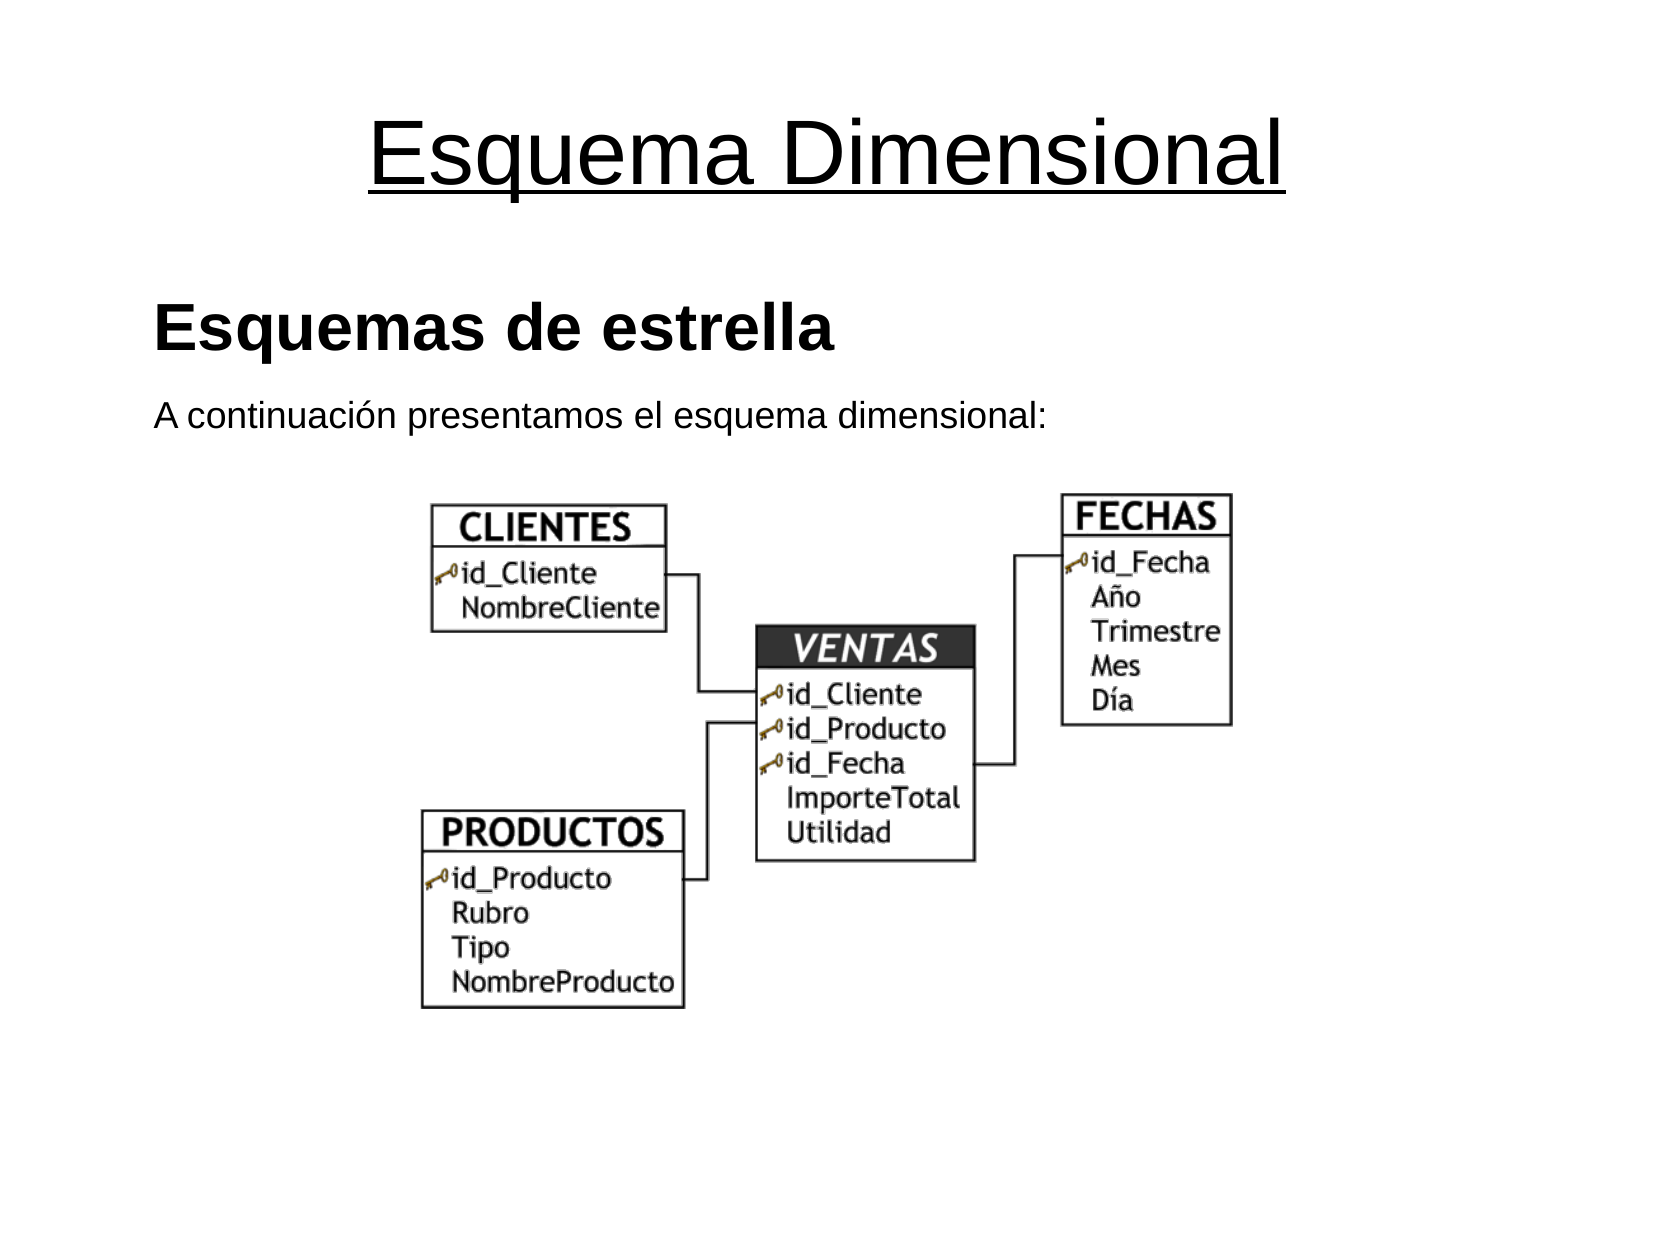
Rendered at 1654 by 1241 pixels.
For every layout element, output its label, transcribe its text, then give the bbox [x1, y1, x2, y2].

picture [420, 492, 1233, 1009]
list Esquemas de estrella A continuación presentamos el esquema dimensional: [82, 290, 1571, 456]
title Esquema Dimensional [82, 49, 1571, 257]
